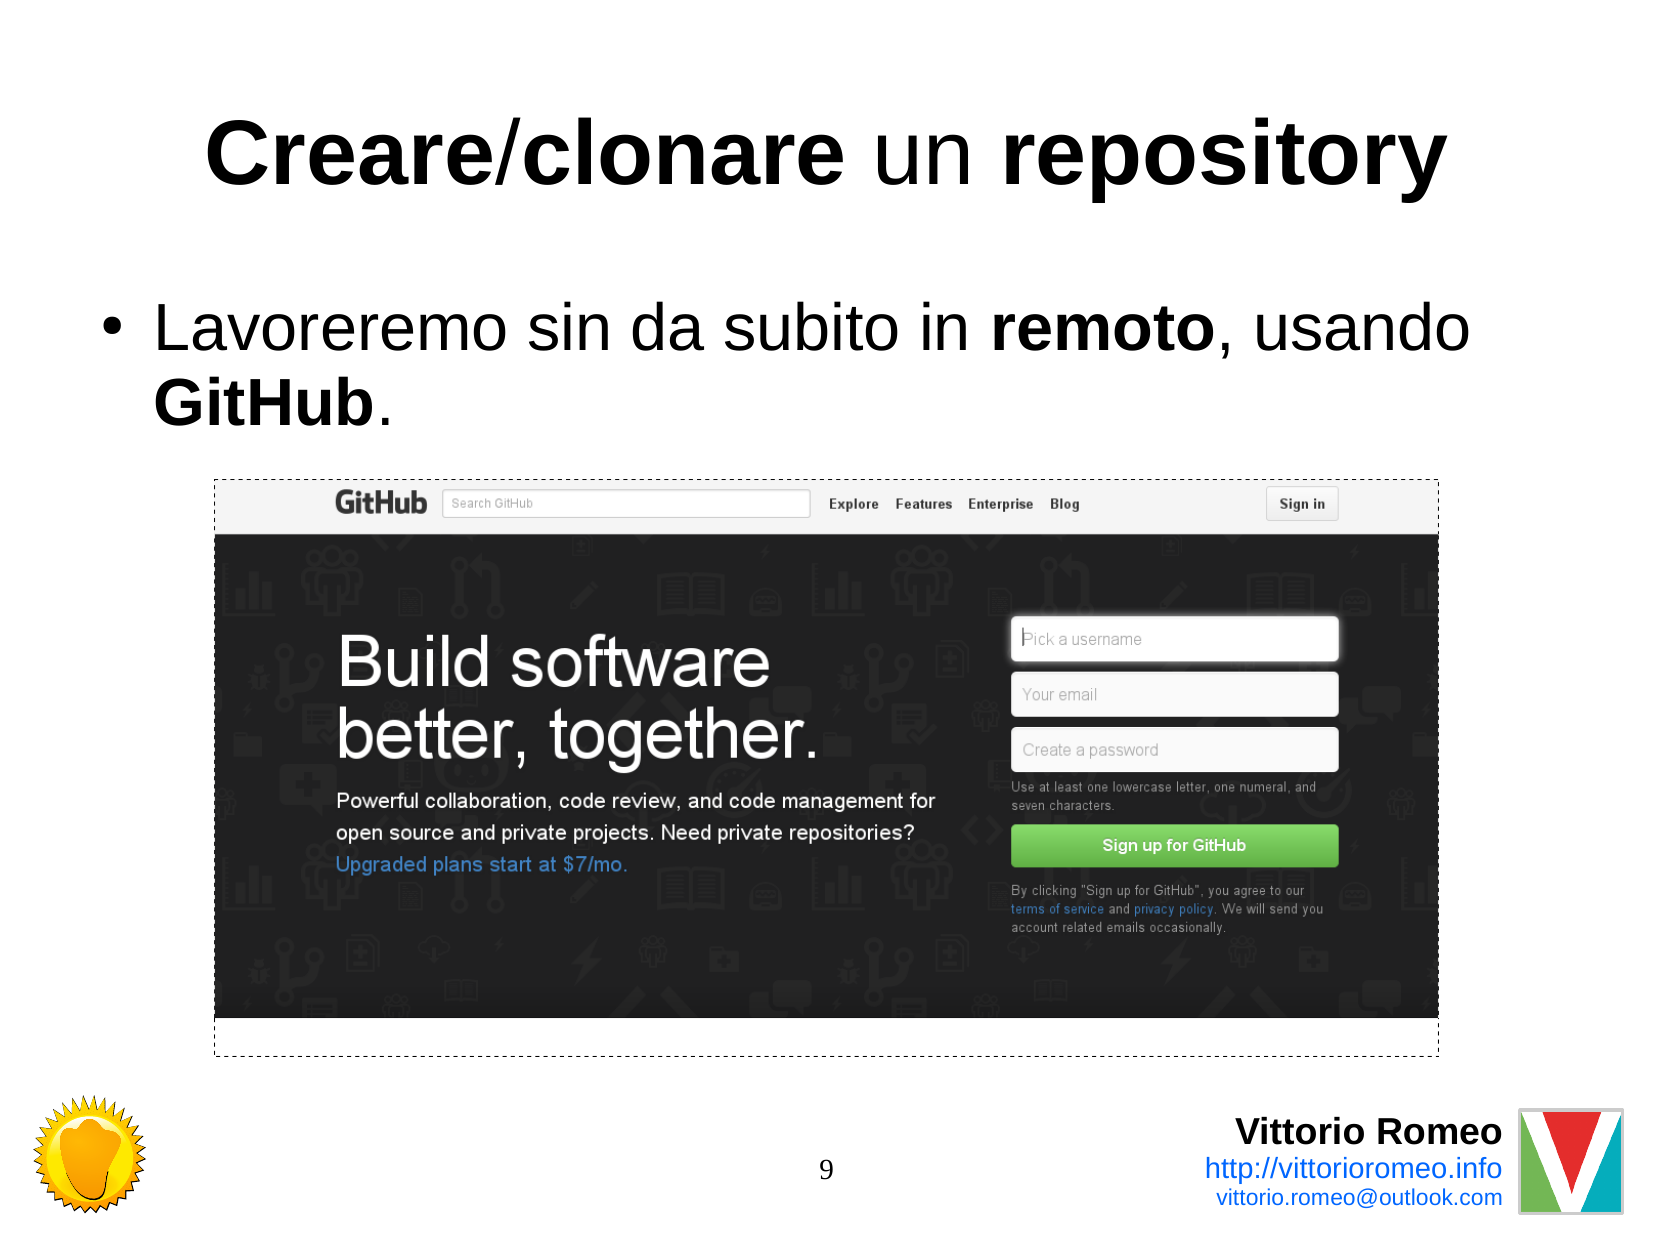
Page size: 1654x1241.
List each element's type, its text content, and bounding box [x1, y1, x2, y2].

picture [1521, 1112, 1621, 1212]
picture [214, 479, 1439, 1057]
title Creare/clonare un repository [82, 49, 1571, 257]
list Lavoreremo sin da subito in remoto, usando GitHub. [82, 290, 1571, 646]
